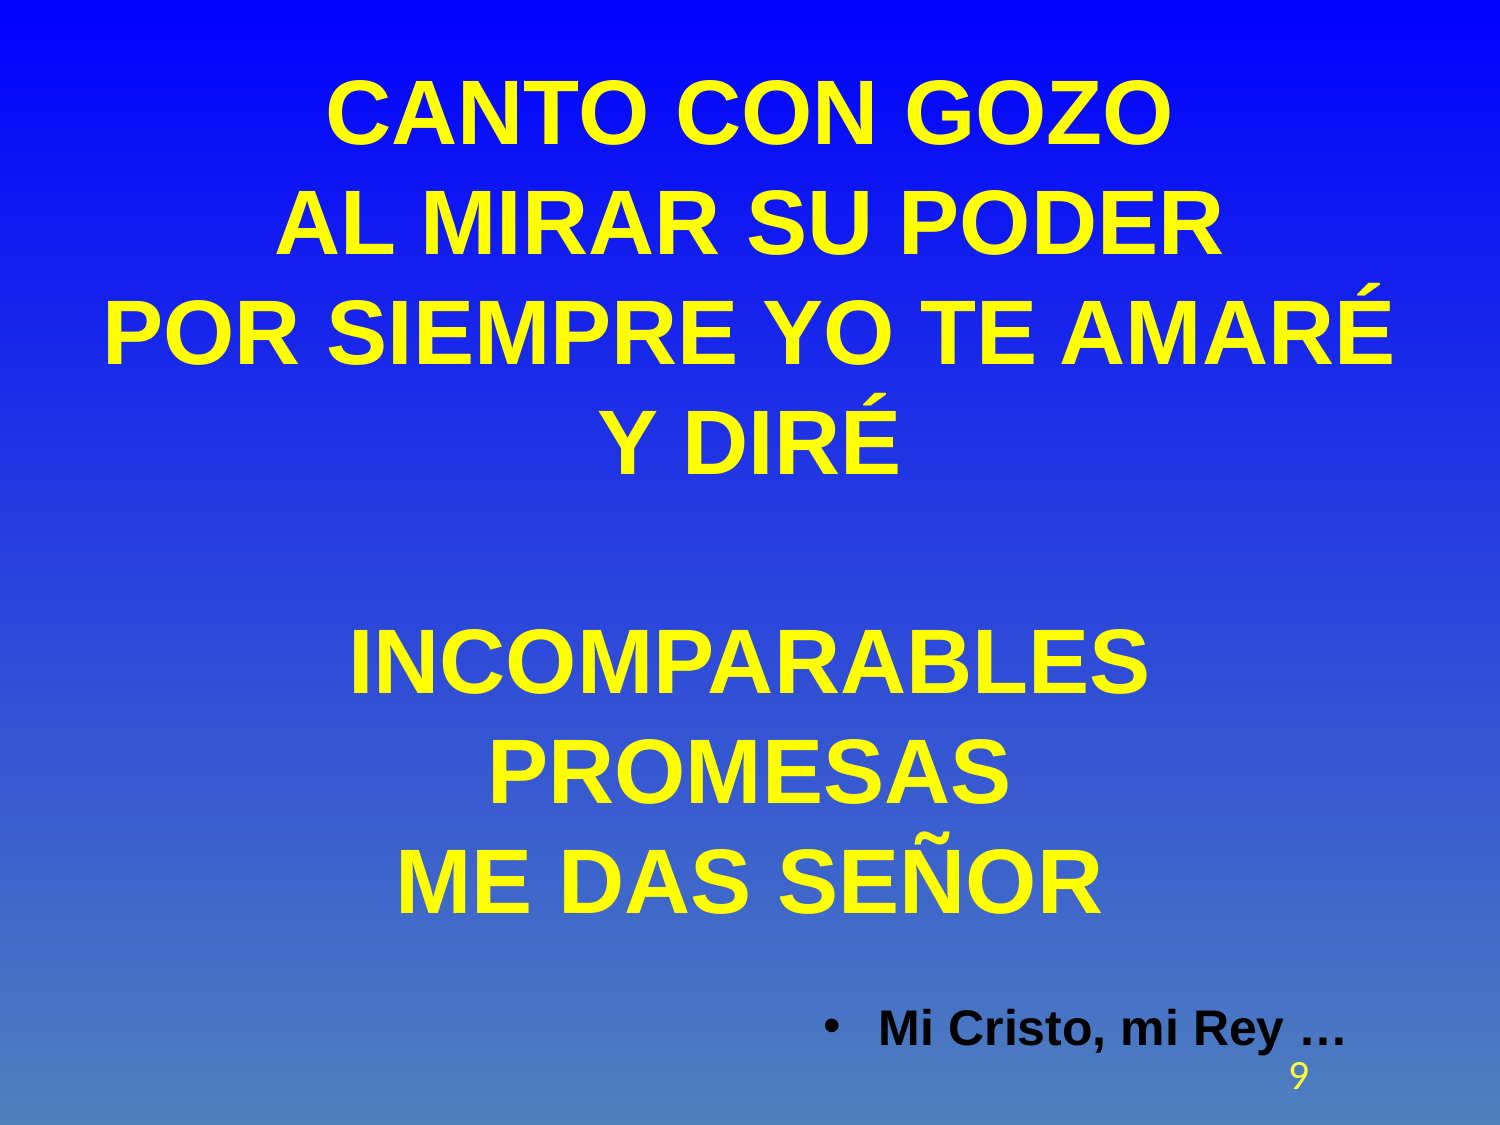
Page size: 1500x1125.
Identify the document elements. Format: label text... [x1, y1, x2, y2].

text_box <número> [974, 1042, 1325, 1103]
title CANTO CON GOZO AL MIRAR SU PODER POR SIEMPRE YO TE AMARÉ Y DIRÉ INCOMPARABLES PROMESAS ME DAS SEÑOR [75, 398, 1426, 587]
text_box Mi Cristo, mi Rey … [652, 987, 1365, 1071]
